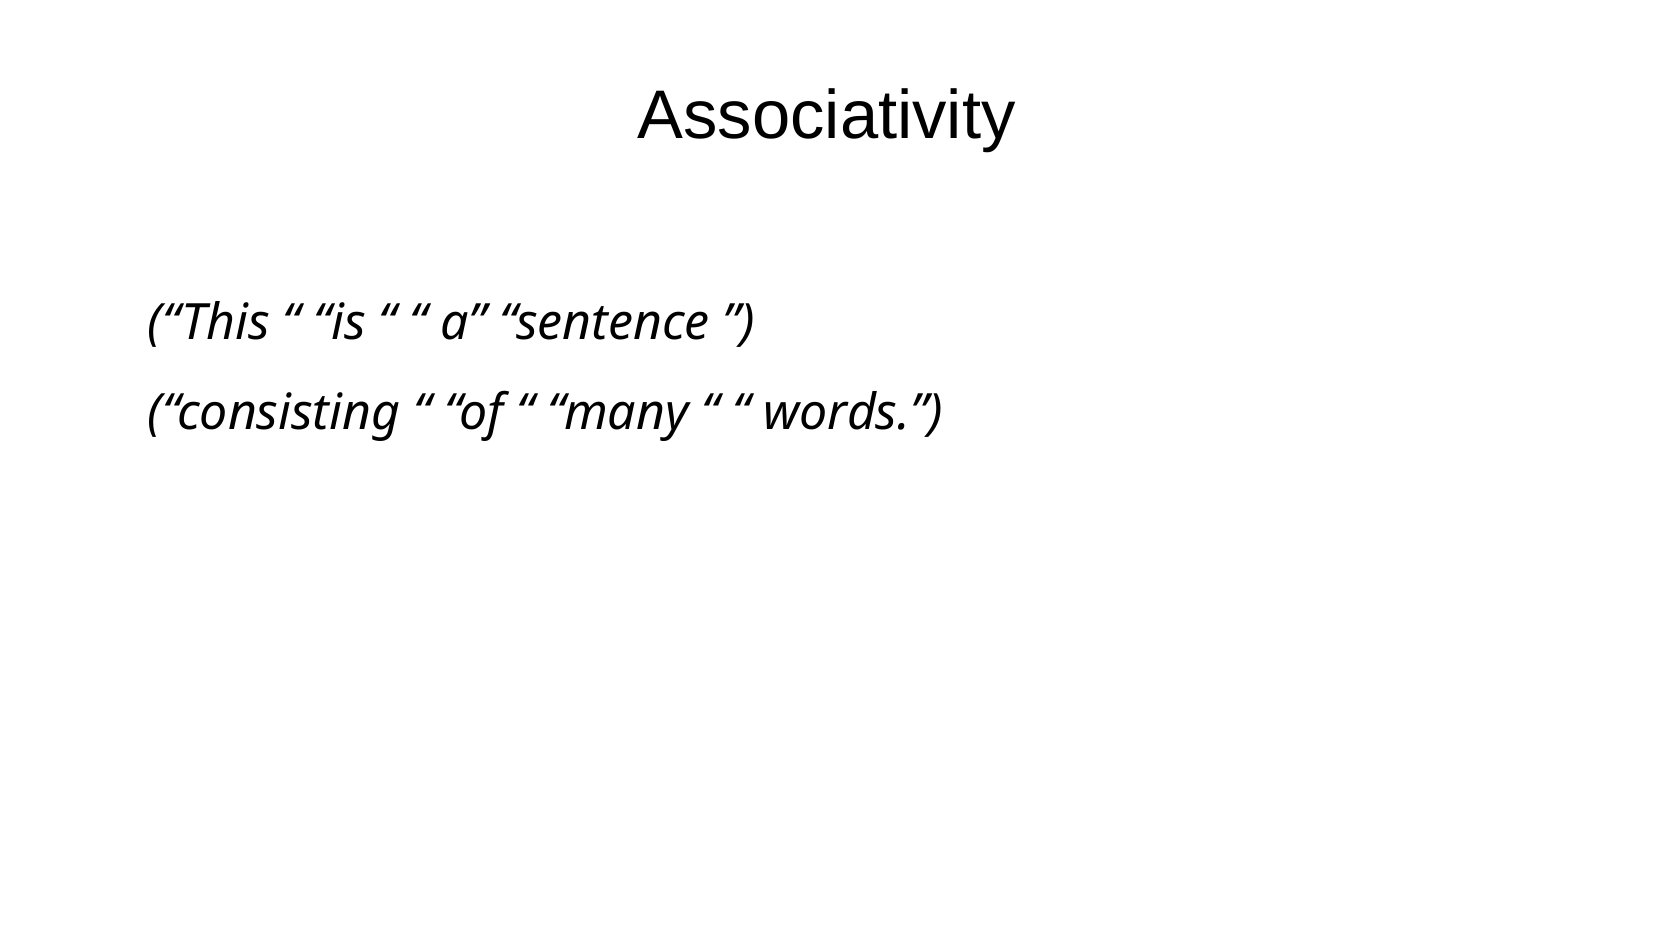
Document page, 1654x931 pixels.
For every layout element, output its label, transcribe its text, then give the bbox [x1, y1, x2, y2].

list (“This “ “is “ “ a” “sentence ”) (“consisting “ “of “ “many “ “ words.”) [76, 195, 1565, 735]
title Associativity [82, 37, 1571, 193]
